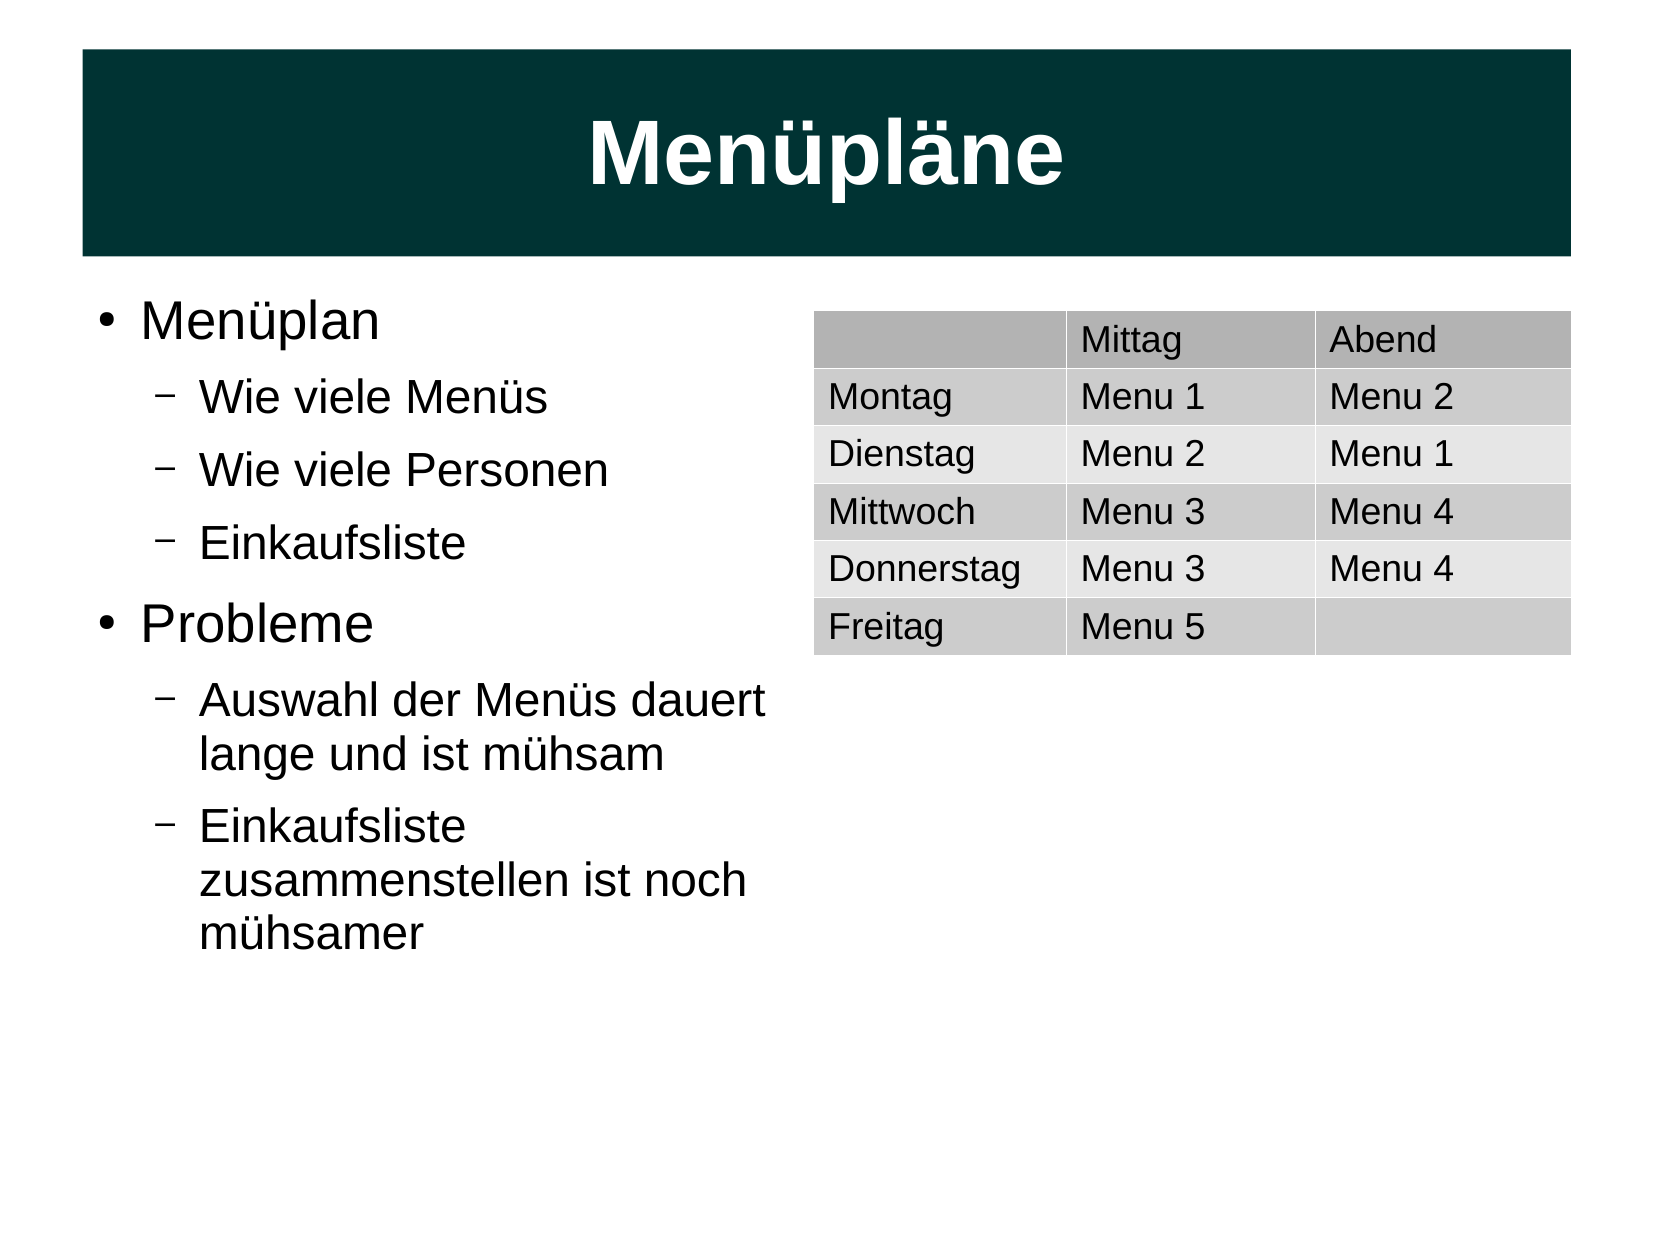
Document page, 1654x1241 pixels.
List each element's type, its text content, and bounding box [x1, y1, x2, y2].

table_cell Mittwoch [814, 484, 1066, 540]
table_cell Menu 5 [1067, 598, 1315, 655]
table_header Abend [1316, 311, 1571, 368]
table_cell Menu 2 [1067, 426, 1315, 483]
table_cell Menu 2 [1316, 369, 1571, 425]
table_cell Montag [814, 369, 1066, 425]
table_cell Menu 1 [1316, 426, 1571, 483]
table_cell Dienstag [814, 426, 1066, 483]
table_cell [1316, 598, 1571, 655]
table_cell Menu 3 [1067, 484, 1315, 540]
table_header [814, 311, 1066, 368]
table_cell Menu 4 [1316, 541, 1571, 597]
table_header Mittag [1067, 311, 1315, 368]
table_cell Donnerstag [814, 541, 1066, 597]
table_cell Menu 3 [1067, 541, 1315, 597]
list Menüplan Wie viele Menüs Wie viele Personen Einkaufsliste Probleme Auswahl der Menüs dauert lange und ist mühsam Einkaufsliste zusammenstellen ist noch mühsamer [82, 290, 768, 1010]
table_cell Menu 1 [1067, 369, 1315, 425]
table_cell Freitag [814, 598, 1066, 655]
title Menüpläne [82, 49, 1571, 257]
table_cell Menu 4 [1316, 484, 1571, 540]
